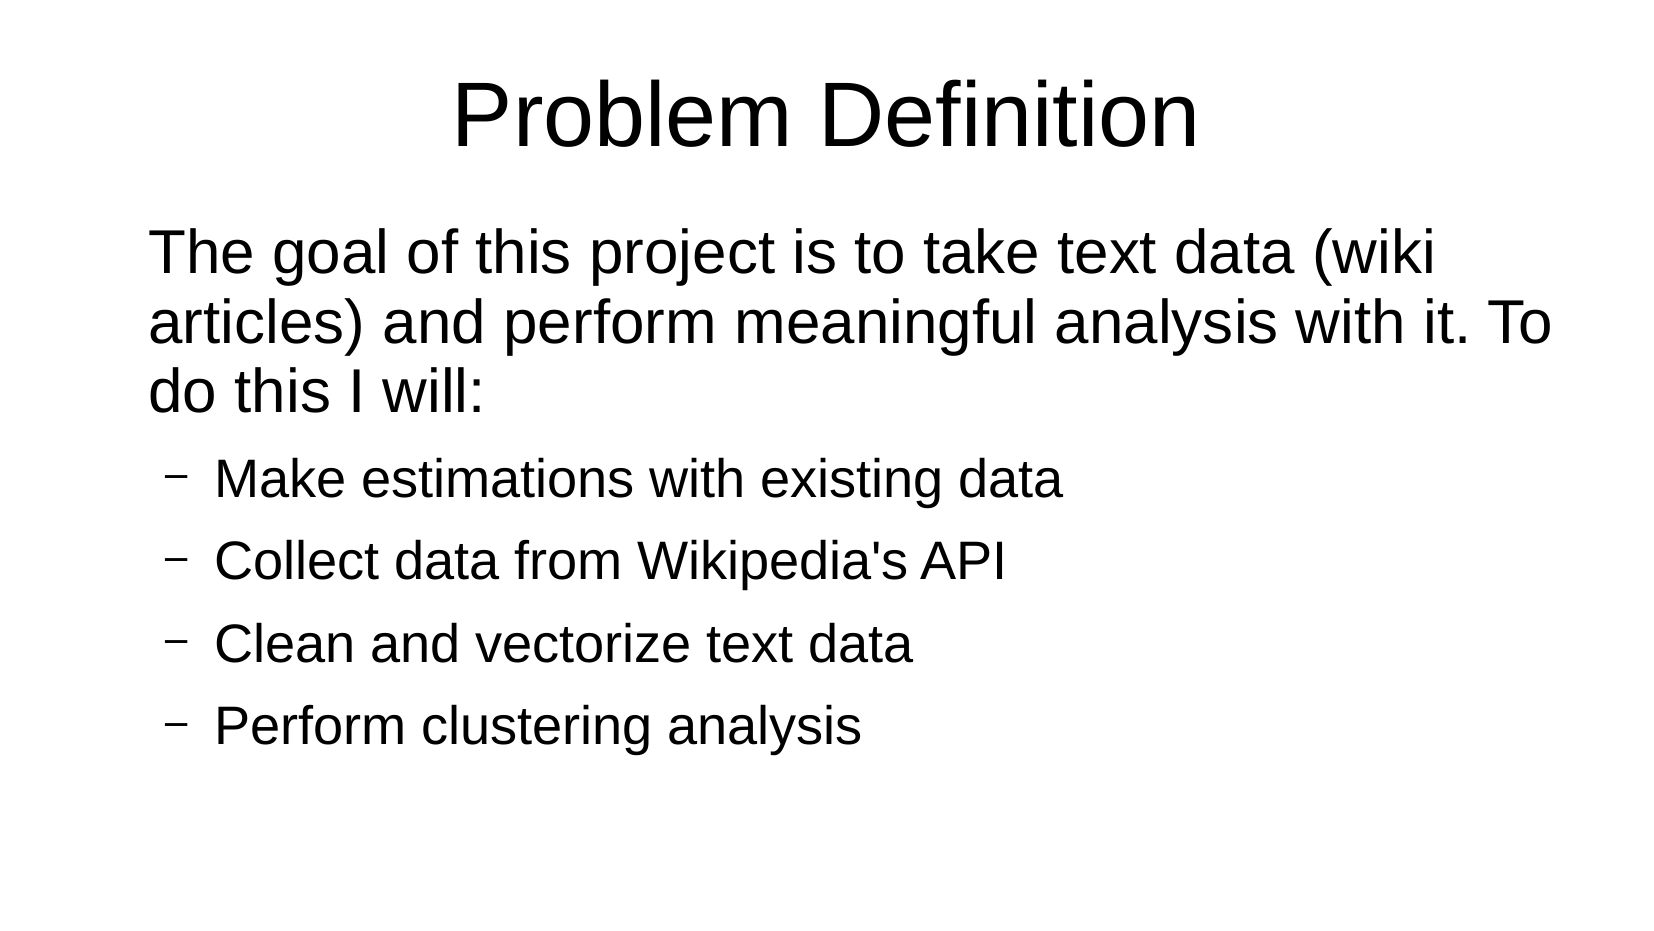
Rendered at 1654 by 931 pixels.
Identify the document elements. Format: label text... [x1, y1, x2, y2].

title Problem Definition [82, 37, 1571, 193]
list The goal of this project is to take text data (wiki articles) and perform meaningful analysis with it. To do this I will: Make estimations with existing data Collect data from Wikipedia's API Clean and vectorize text data Perform clustering analysis [82, 217, 1571, 758]
